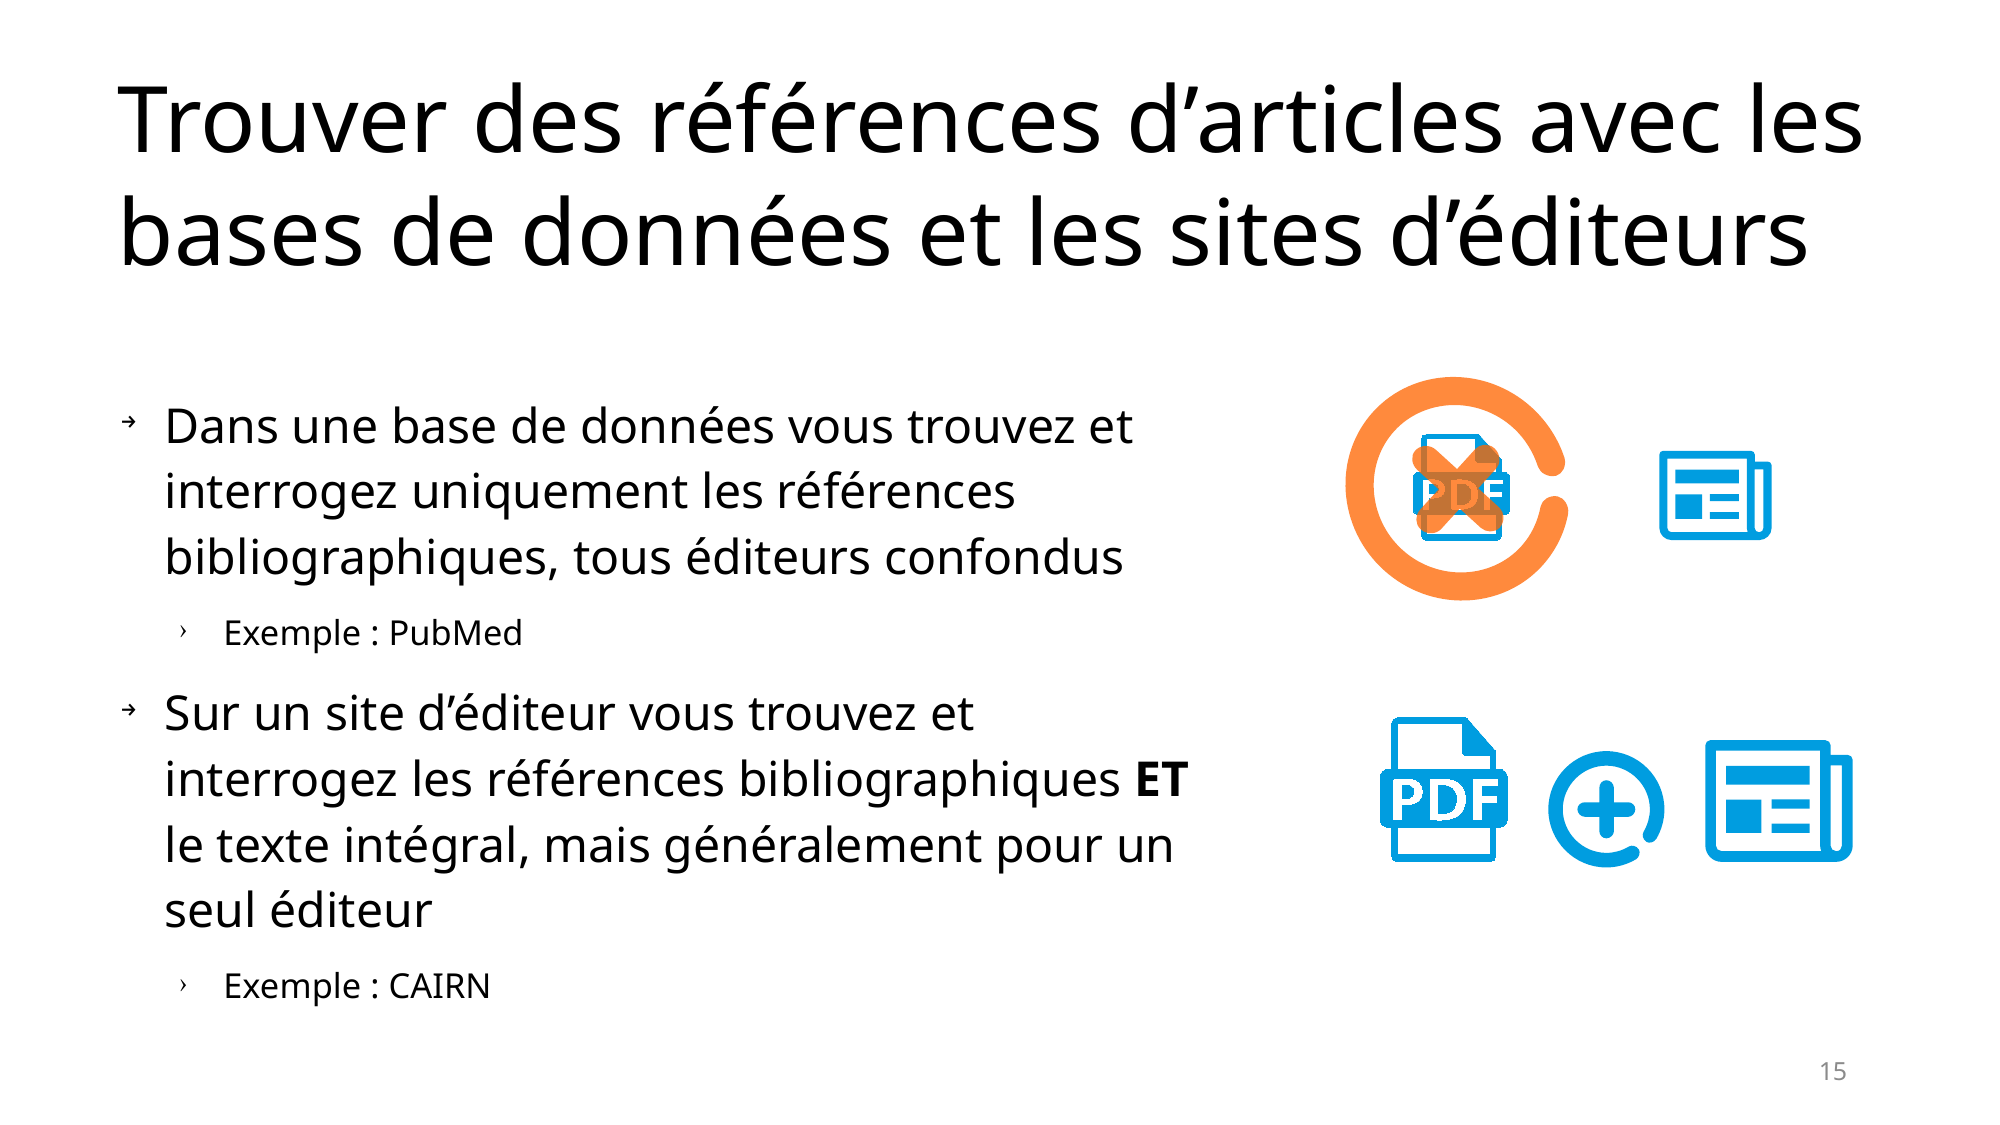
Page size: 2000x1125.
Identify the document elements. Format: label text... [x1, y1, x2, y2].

text_box [1705, 740, 1853, 862]
text_box [1577, 780, 1636, 839]
text_box [1412, 434, 1510, 541]
list Dans une base de données vous trouvez et interrogez uniquement les références bibliographiques, tous éditeurs confondus Exemple : PubMed Sur un site d’éditeur vous trouvez et interrogez les références bibliographiques ET le texte intégral, mais généralement pour un seul éditeur Exemple : CAIRN [105, 391, 1211, 1022]
text_box [1659, 450, 1772, 541]
title Trouver des références d’articles avec les bases de données et les sites d’éditeurs [117, 0, 1949, 375]
text_box [1548, 751, 1665, 868]
text_box [1380, 717, 1508, 862]
text_box [1345, 376, 1569, 601]
